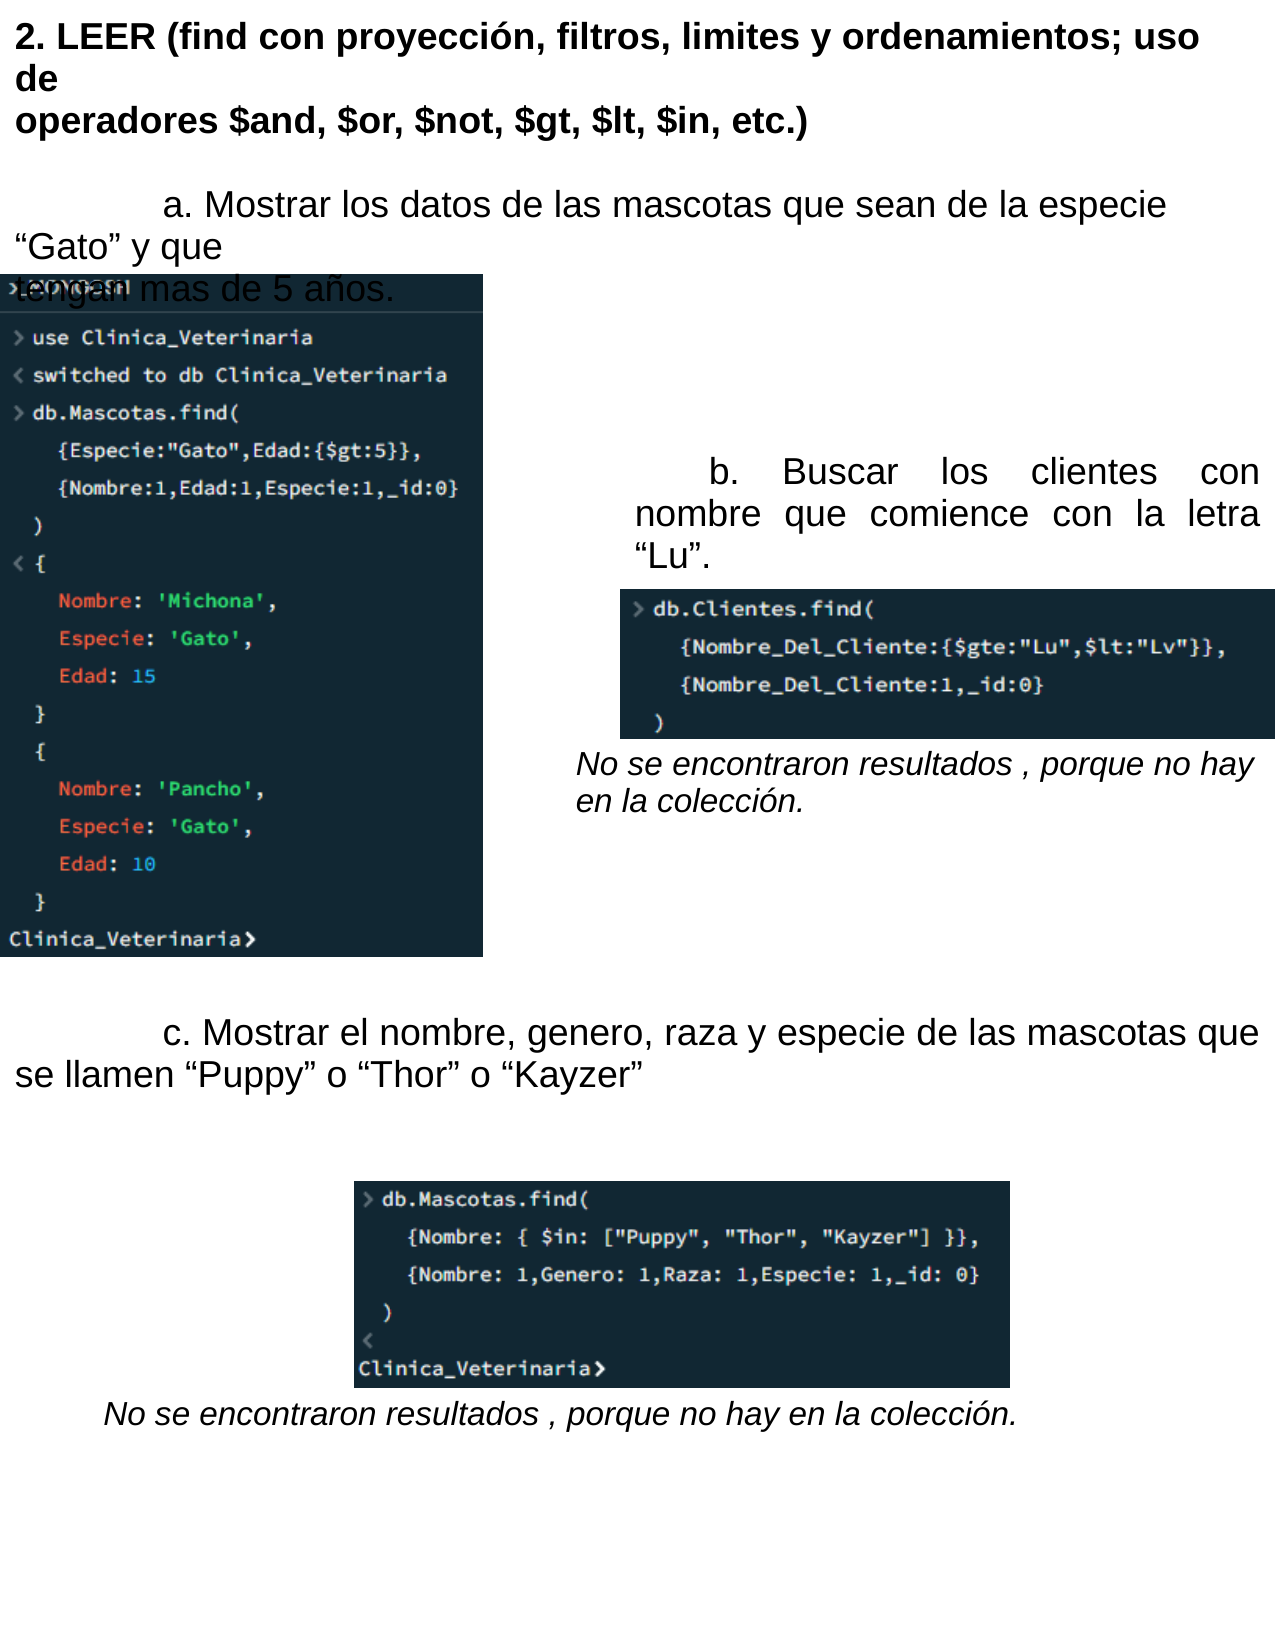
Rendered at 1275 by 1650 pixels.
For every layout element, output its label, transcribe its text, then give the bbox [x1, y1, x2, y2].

picture [354, 1181, 1010, 1387]
picture [620, 591, 1275, 739]
picture [225, 283, 235, 299]
text_box No se encontraron resultados , porque no hay en la colección. [88, 1387, 1182, 1447]
text_box b. Buscar los clientes con nombre que comience con la letra “Lu”. [620, 442, 1275, 591]
text_box 2. LEER (find con proyección, filtros, limites y ordenamientos; uso de operadores $and, $or, $not, $gt, $lt, $in, etc.) a. Mostrar los datos de las mascotas que sean de la especie “Gato” y que tengan mas de 5 años. [0, 8, 1270, 275]
text_box c. Mostrar el nombre, genero, raza y especie de las mascotas que se llamen “Puppy” o “Thor” o “Kayzer” [0, 1003, 1275, 1123]
picture [0, 275, 483, 957]
text_box No se encontraron resultados , porque no hay en la colección. [561, 737, 1270, 827]
